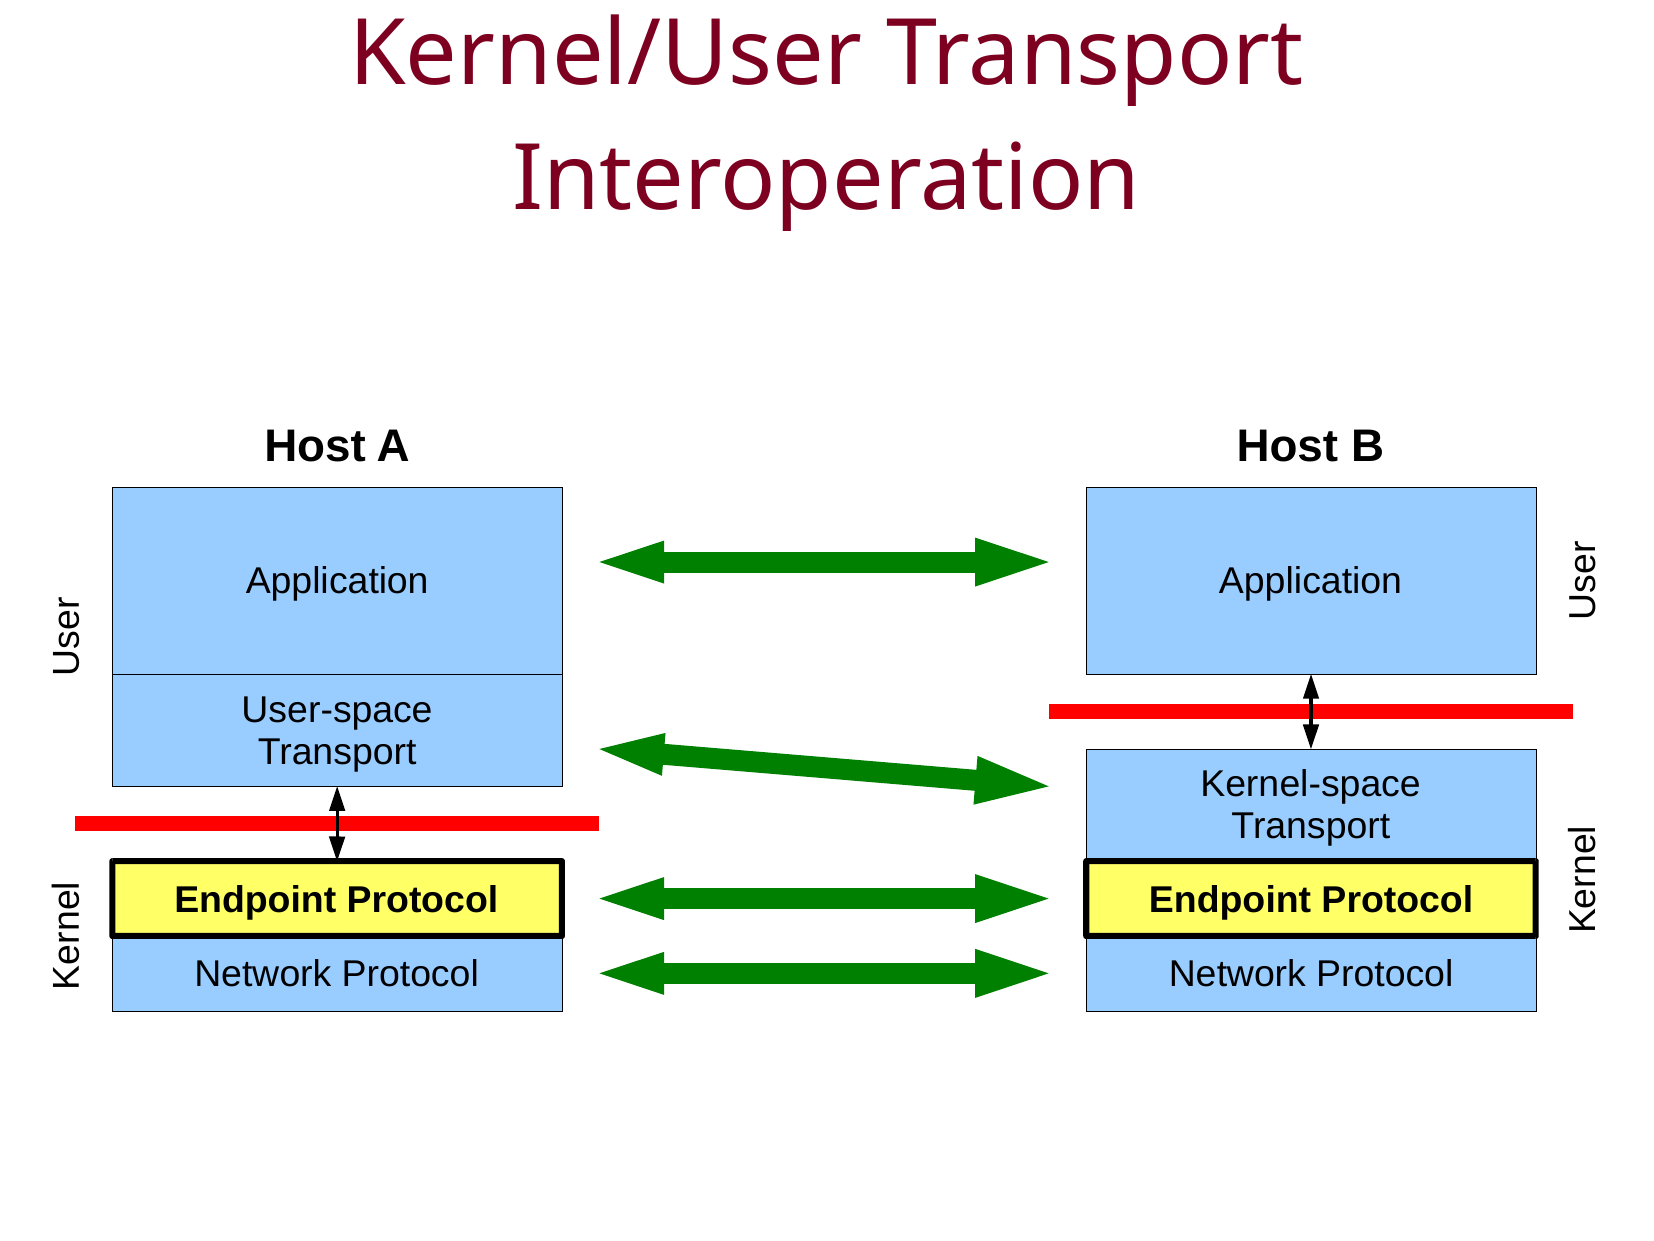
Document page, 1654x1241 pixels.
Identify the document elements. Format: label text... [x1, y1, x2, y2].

title Kernel/User Transport Interoperation [82, 8, 1571, 216]
picture [37, 412, 1613, 1051]
